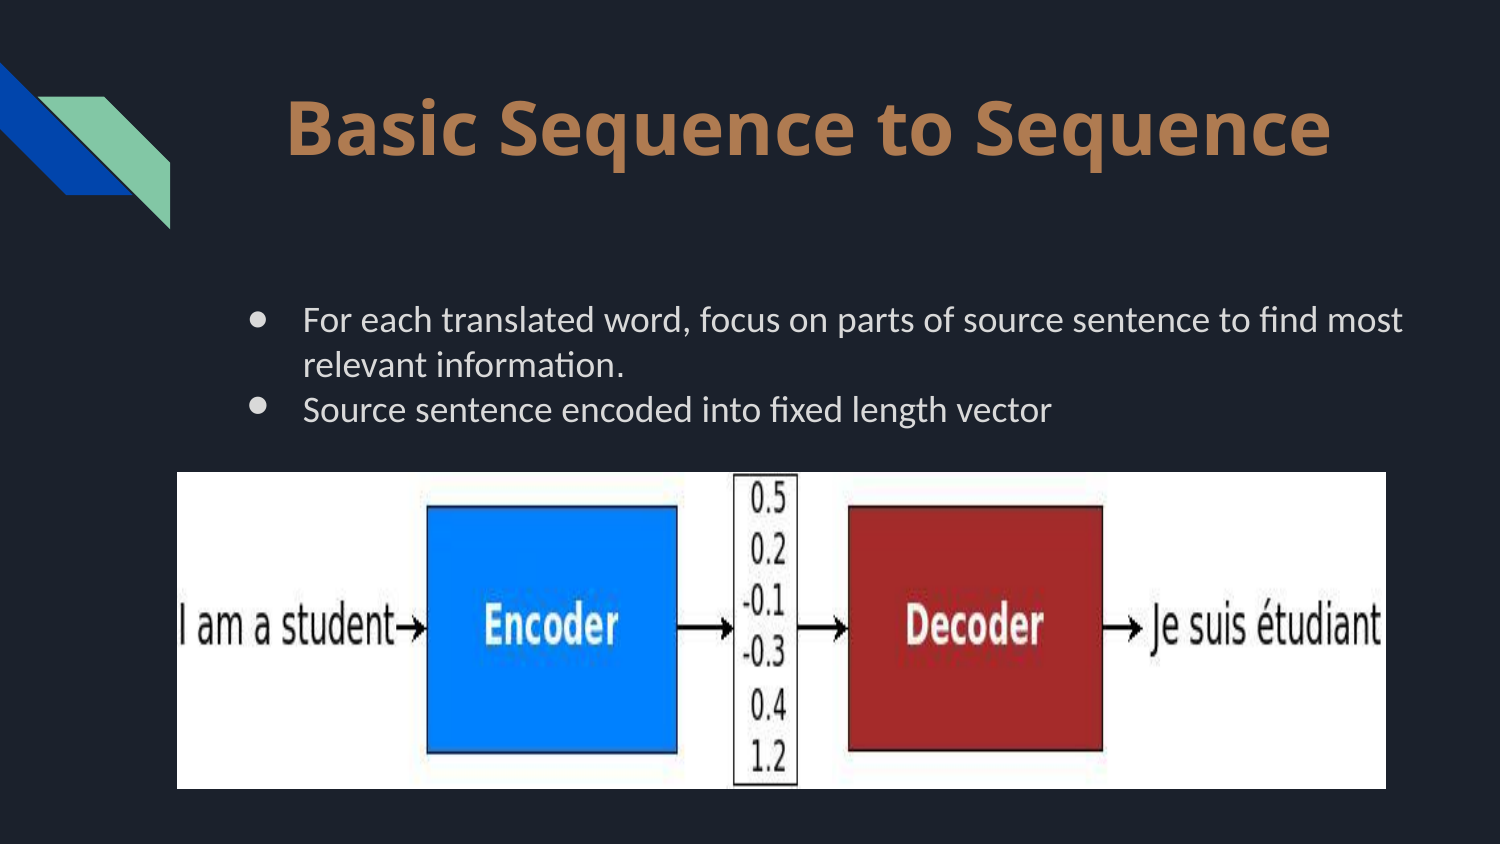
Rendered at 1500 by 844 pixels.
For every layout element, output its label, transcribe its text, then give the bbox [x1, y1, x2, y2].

title Basic Sequence to Sequence [212, 65, 1419, 161]
picture [177, 472, 1386, 789]
list For each translated word, focus on parts of source sentence to find most relevant information. Source sentence encoded into fixed length vector [212, 189, 1449, 807]
